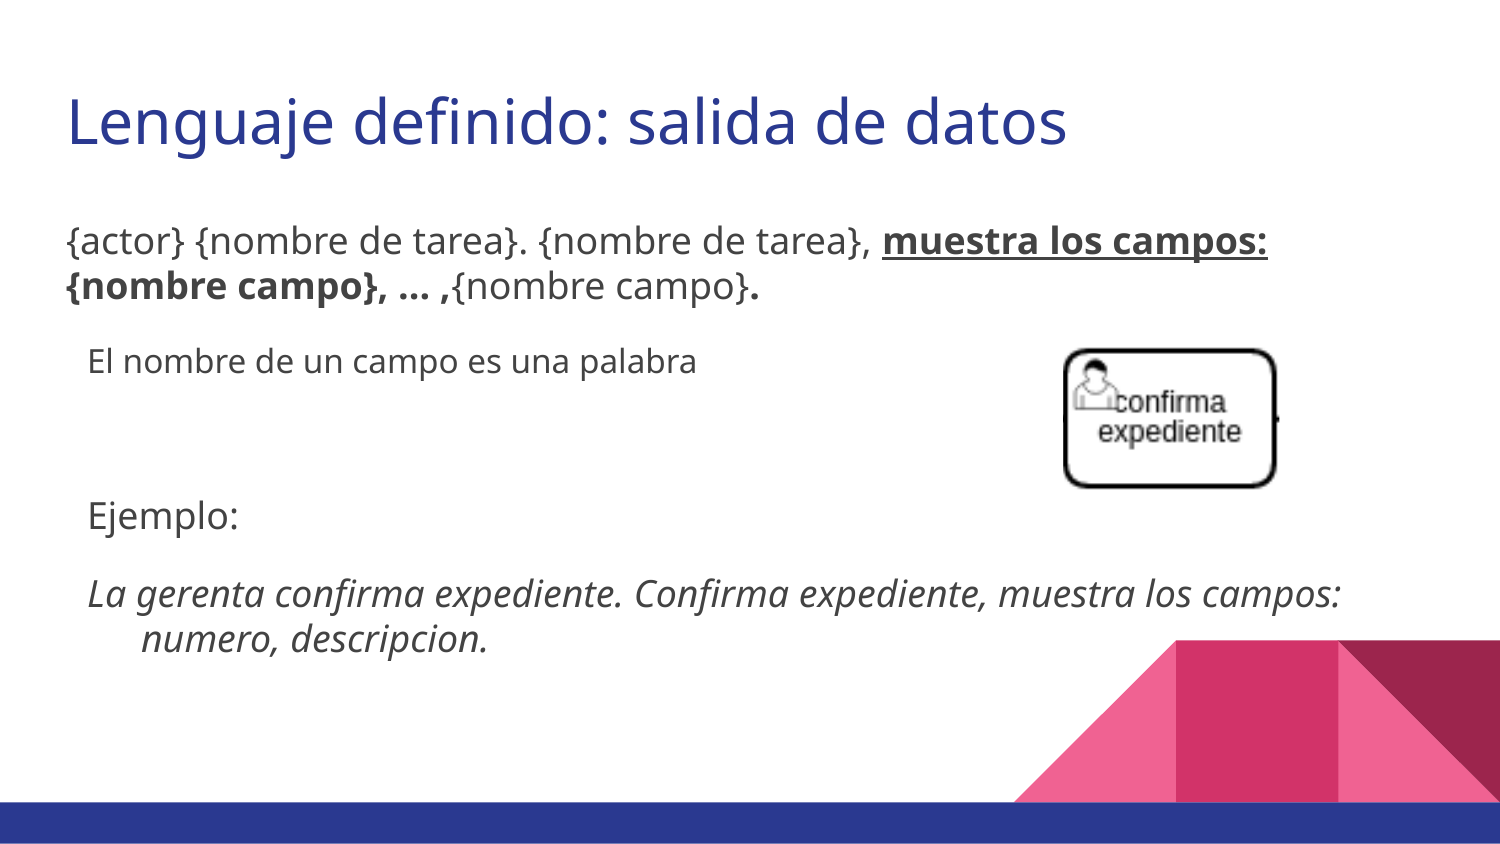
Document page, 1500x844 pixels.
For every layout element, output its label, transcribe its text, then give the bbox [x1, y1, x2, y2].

title Lenguaje definido: salida de datos [51, 67, 1449, 167]
picture [1063, 319, 1280, 500]
list {actor} {nombre de tarea}. {nombre de tarea}, muestra los campos: {nombre campo}, ... ,{nombre campo}. El nombre de un campo es una palabra Ejemplo: La gerenta confirma expediente. Confirma expediente, muestra los campos: numero, descripcion. [51, 201, 1449, 750]
